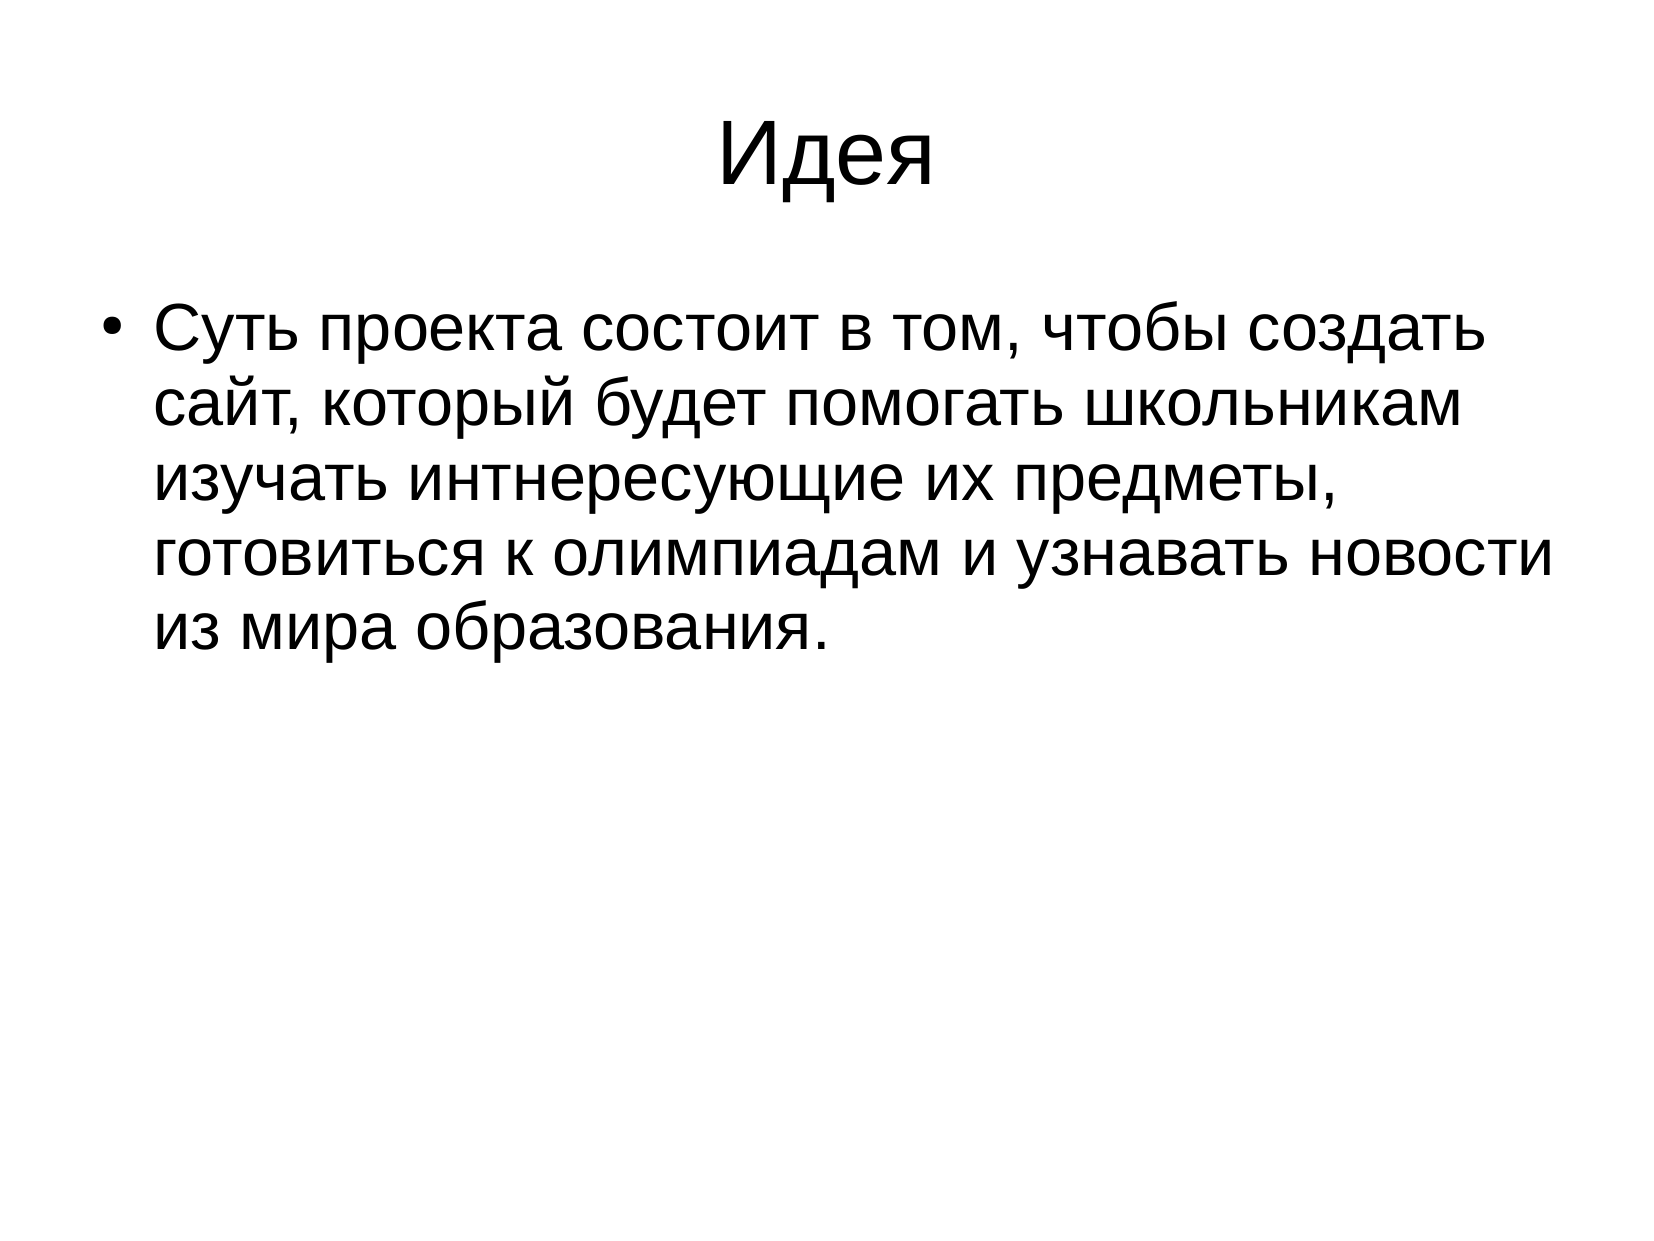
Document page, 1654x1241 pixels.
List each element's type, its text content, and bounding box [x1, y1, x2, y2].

list Суть проекта состоит в том, чтобы создать сайт, который будет помогать школьникам изучать интнересующие их предметы, готовиться к олимпиадам и узнавать новости из мира образования. [82, 290, 1571, 1010]
title Идея [82, 49, 1571, 257]
